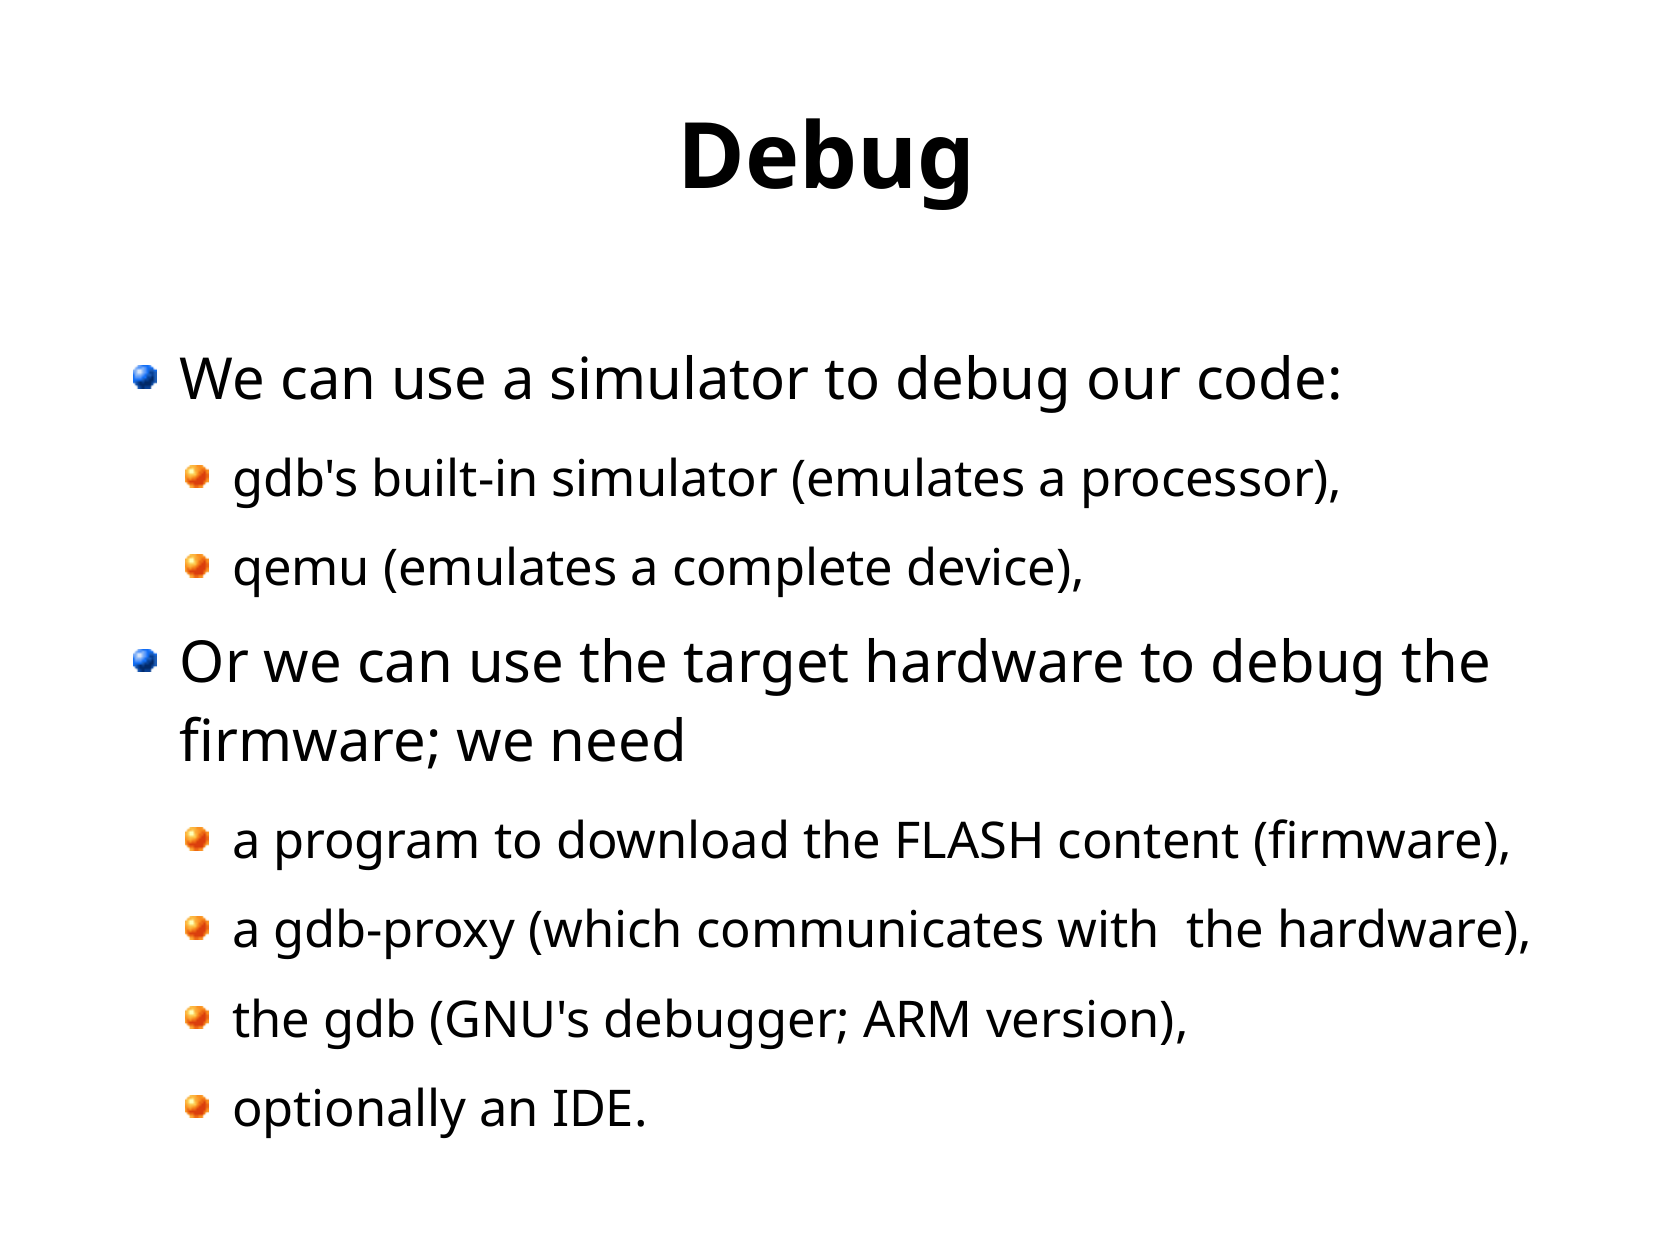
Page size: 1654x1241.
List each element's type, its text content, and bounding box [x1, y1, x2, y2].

list We can use a simulator to debug our code: gdb's built-in simulator (emulates a processor), qemu (emulates a complete device), Or we can use the target hardware to debug the firmware; we need a program to download the FLASH content (firmware), a gdb-proxy (which communicates with the hardware), the gdb (GNU's debugger; ARM version), optionally an IDE. [82, 337, 1571, 1157]
title Debug [82, 49, 1571, 257]
